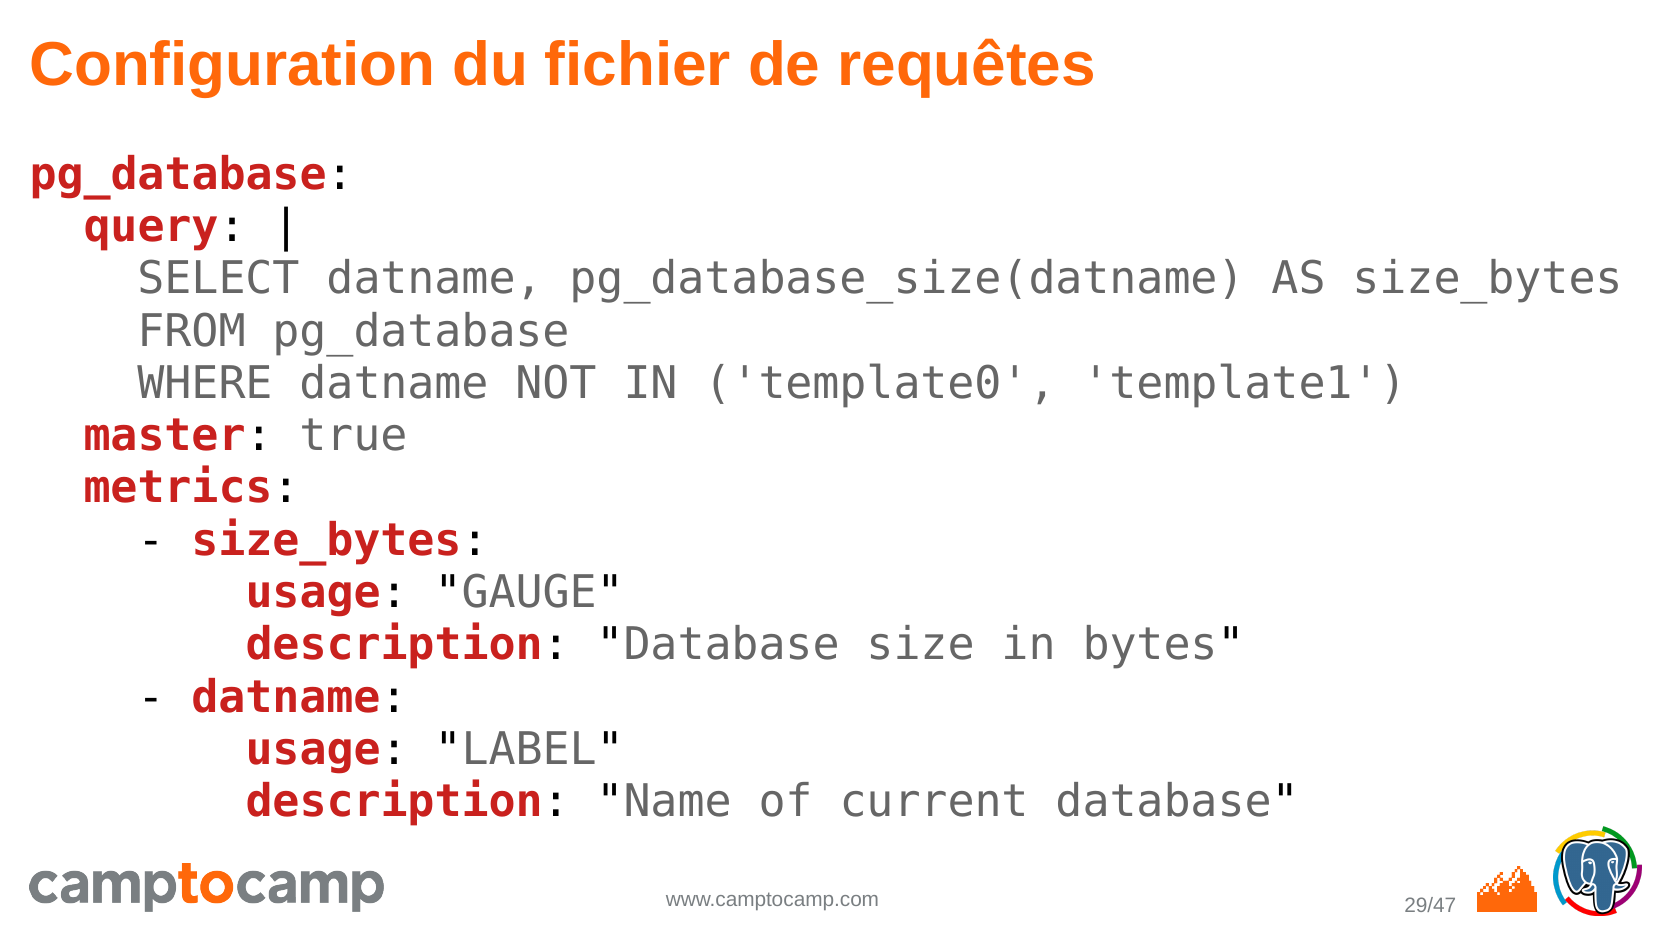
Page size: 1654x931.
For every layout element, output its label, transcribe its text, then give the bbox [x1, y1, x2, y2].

picture [1553, 826, 1642, 916]
title Configuration du fichier de requêtes [29, 29, 1625, 147]
picture [29, 863, 384, 912]
picture [1477, 866, 1537, 912]
list pg_database: query: | SELECT datname, pg_database_size(datname) AS size_bytes FROM pg_database WHERE datname NOT IN ('template0', 'template1') master: true metrics: - size_bytes: usage: "GAUGE" description: "Database size in bytes" - datname: usage: "LABEL" description: "Name of current database" [29, 147, 1625, 849]
